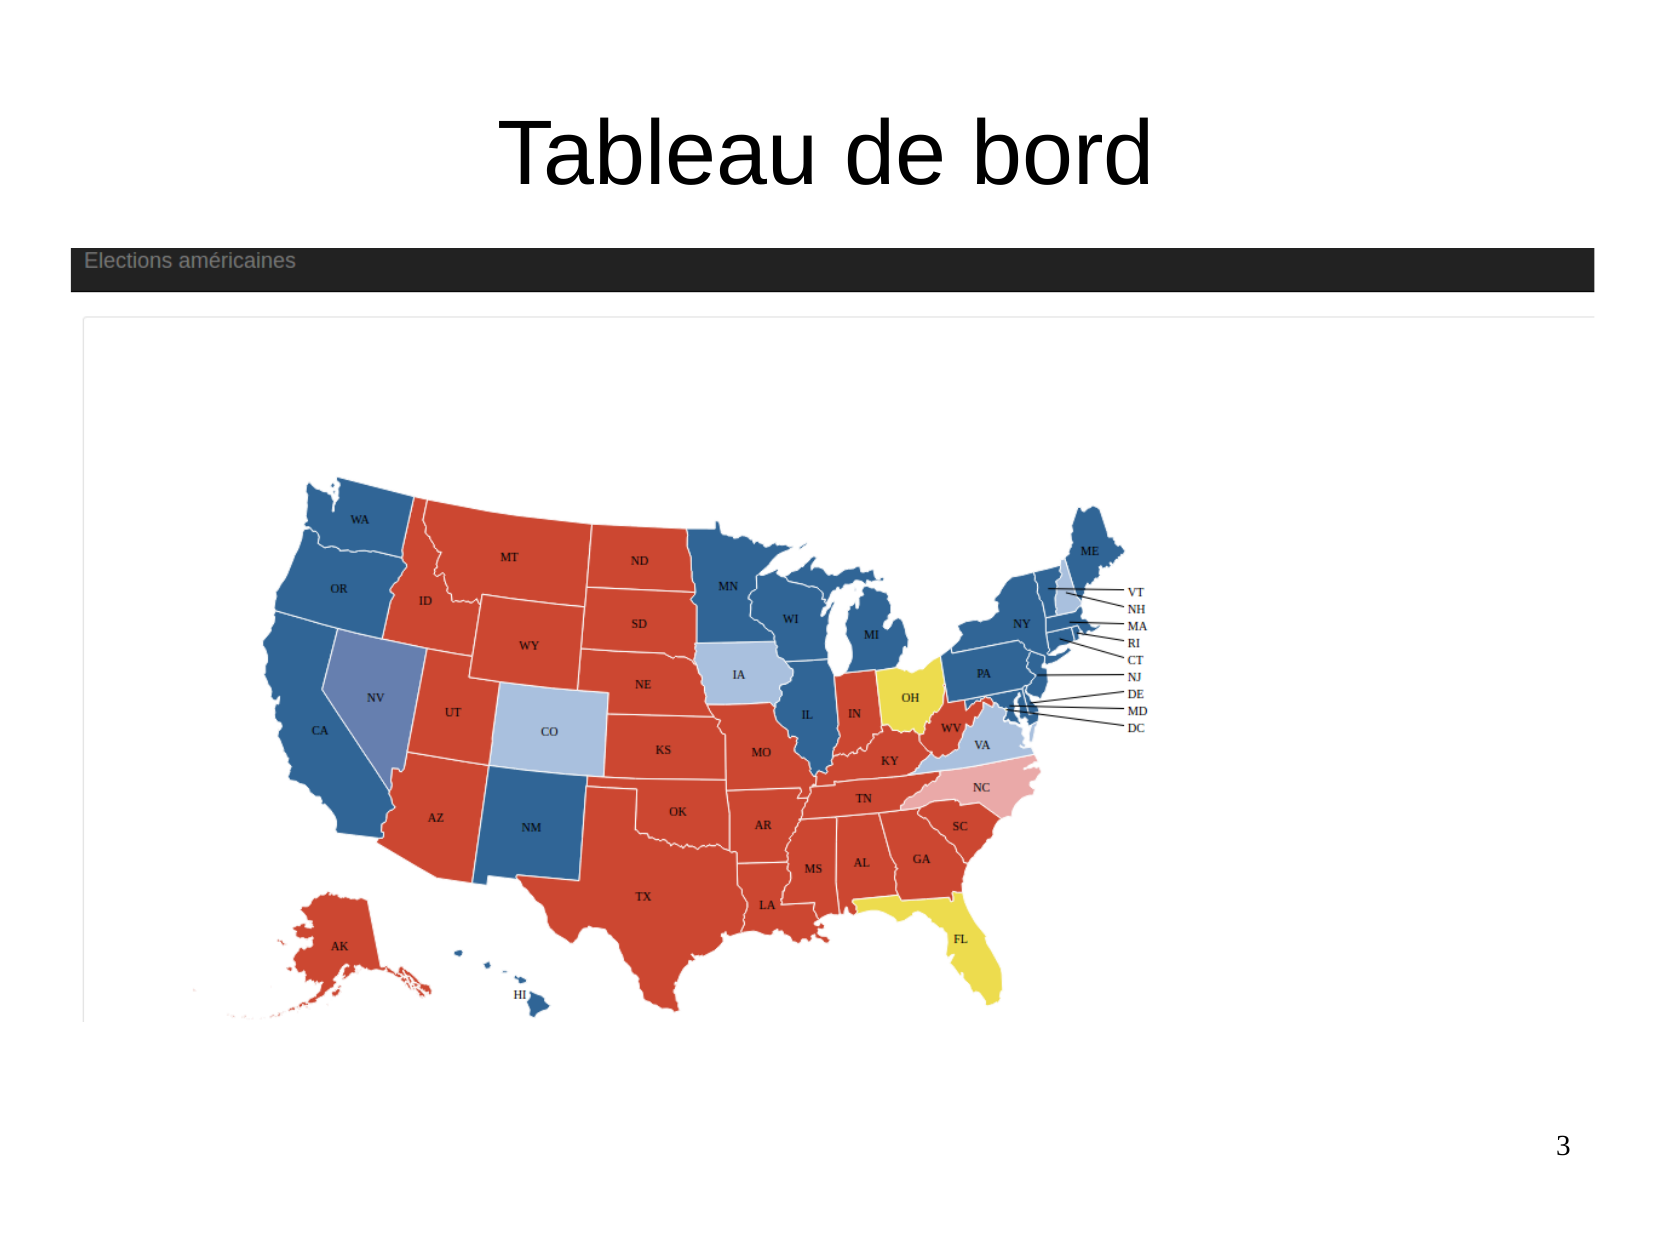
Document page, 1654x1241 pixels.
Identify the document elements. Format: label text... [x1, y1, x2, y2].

picture [70, 248, 1595, 1022]
title Tableau de bord [82, 49, 1571, 248]
